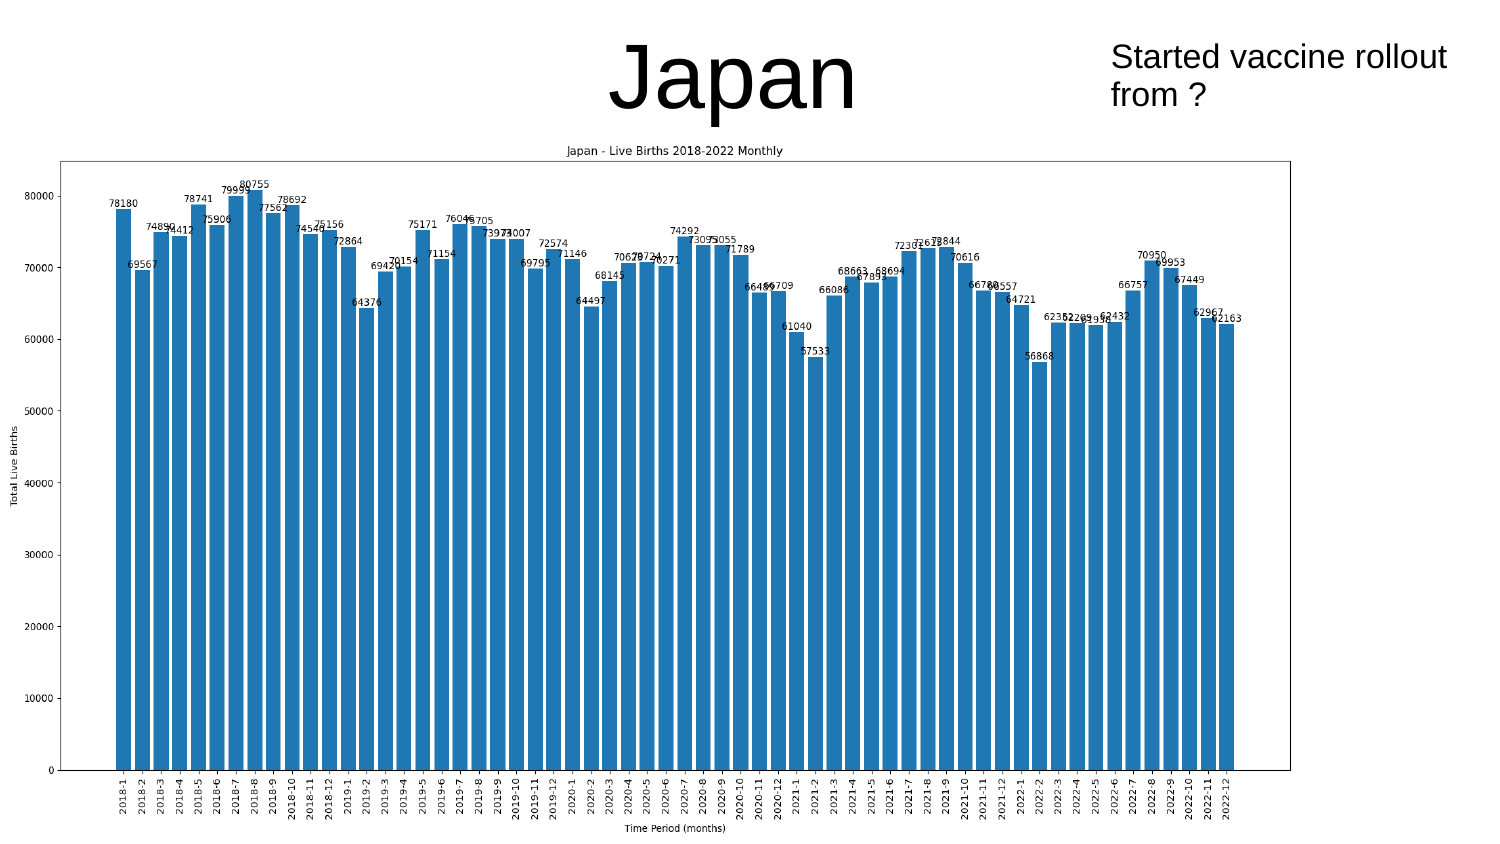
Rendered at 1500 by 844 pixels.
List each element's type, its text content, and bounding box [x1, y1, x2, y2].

picture [0, 135, 1300, 844]
text_box Started vaccine rollout from ? [1096, 30, 1477, 159]
title Japan [59, 6, 1409, 135]
